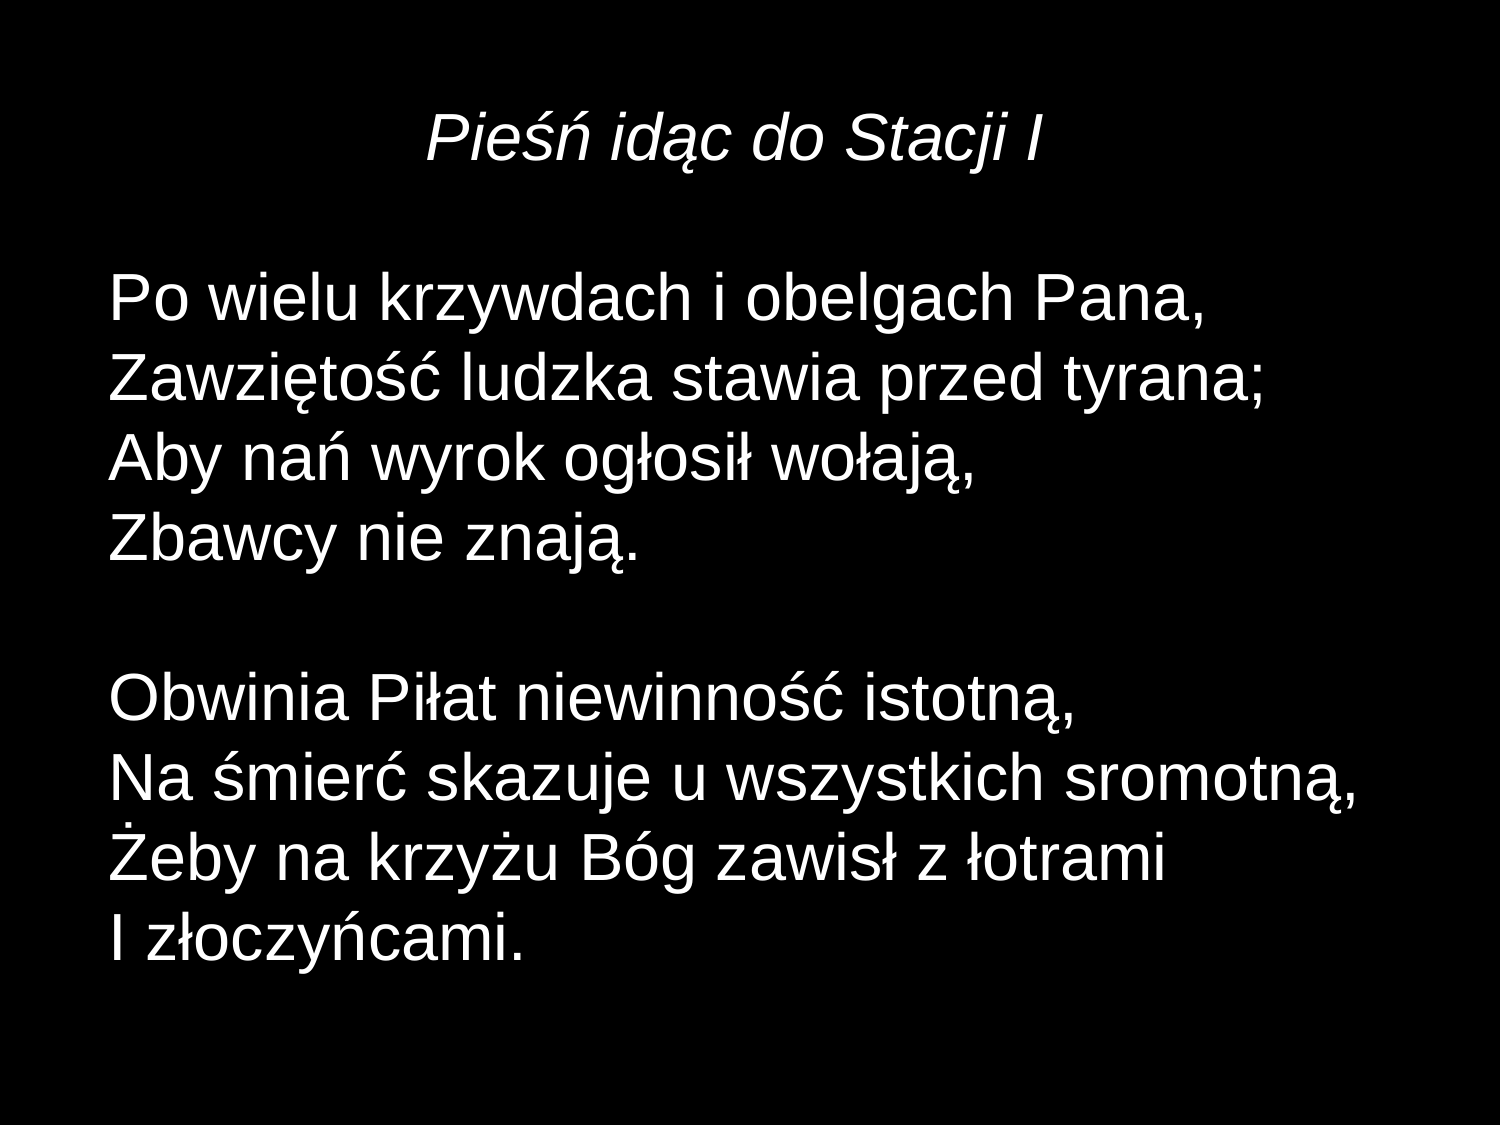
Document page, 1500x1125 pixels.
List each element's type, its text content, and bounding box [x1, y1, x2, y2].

text_box Pieśń idąc do Stacji I Po wielu krzywdach i obelgach Pana, Zawziętość ludzka stawia przed tyrana; Aby nań wyrok ogłosił wołają, Zbawcy nie znają. Obwinia Piłat niewinność istotną, Na śmierć skazuje u wszystkich sromotną, Żeby na krzyżu Bóg zawisł z łotrami I złoczyńcami. [93, 86, 1465, 982]
